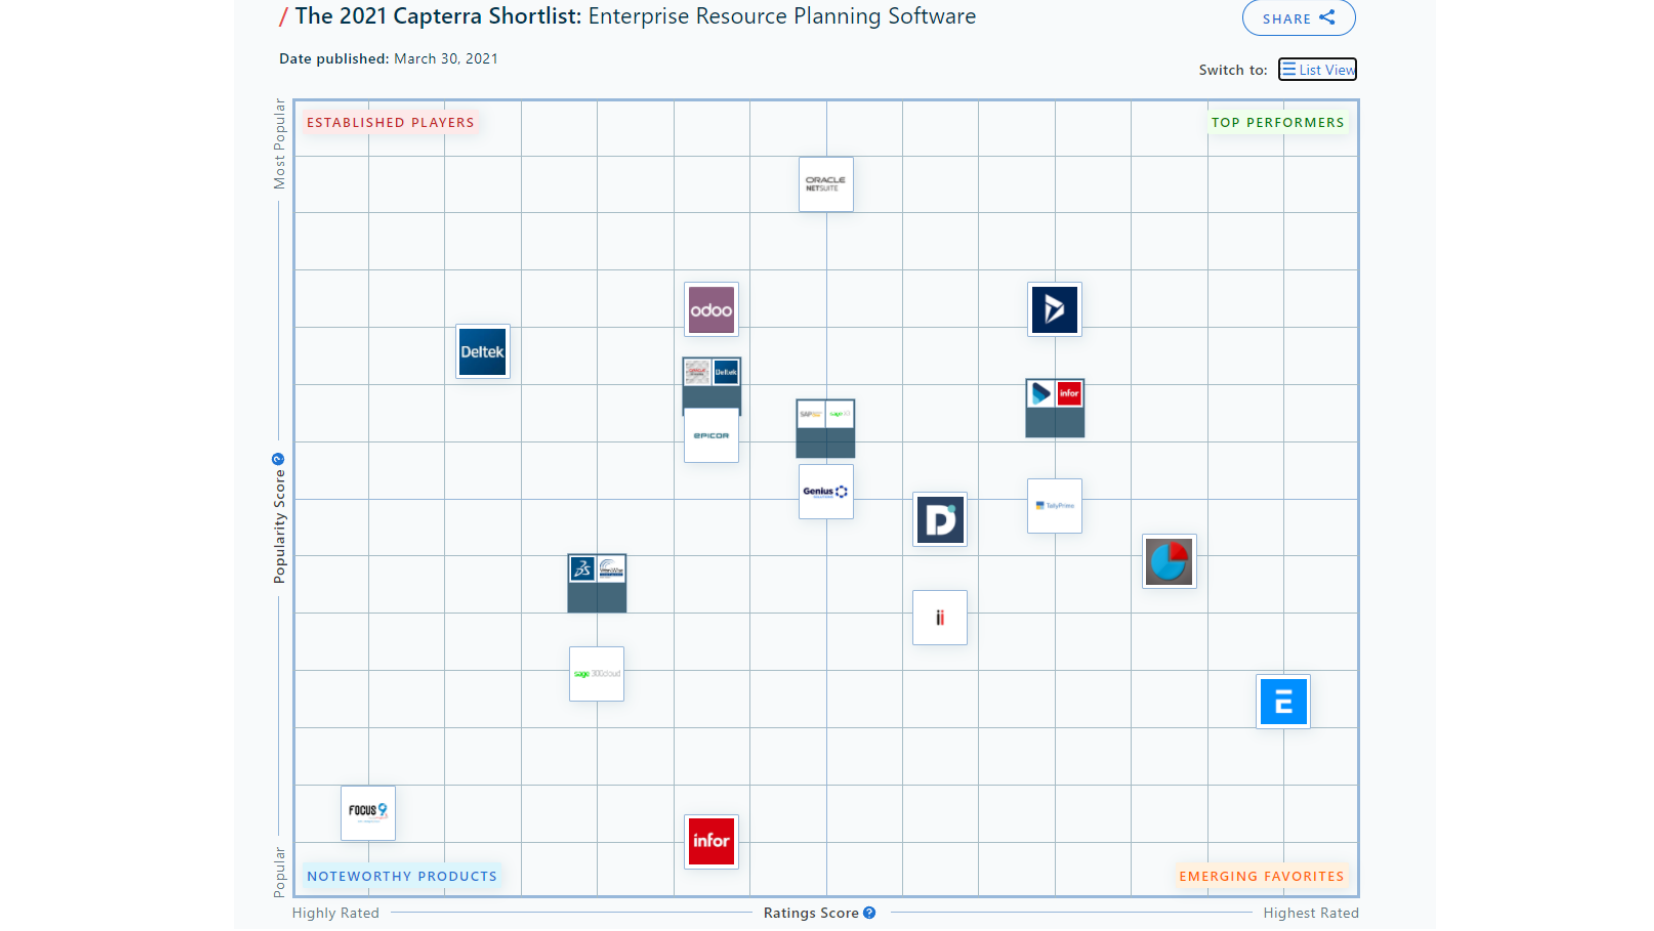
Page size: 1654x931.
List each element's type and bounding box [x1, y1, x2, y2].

picture [234, 0, 1436, 929]
